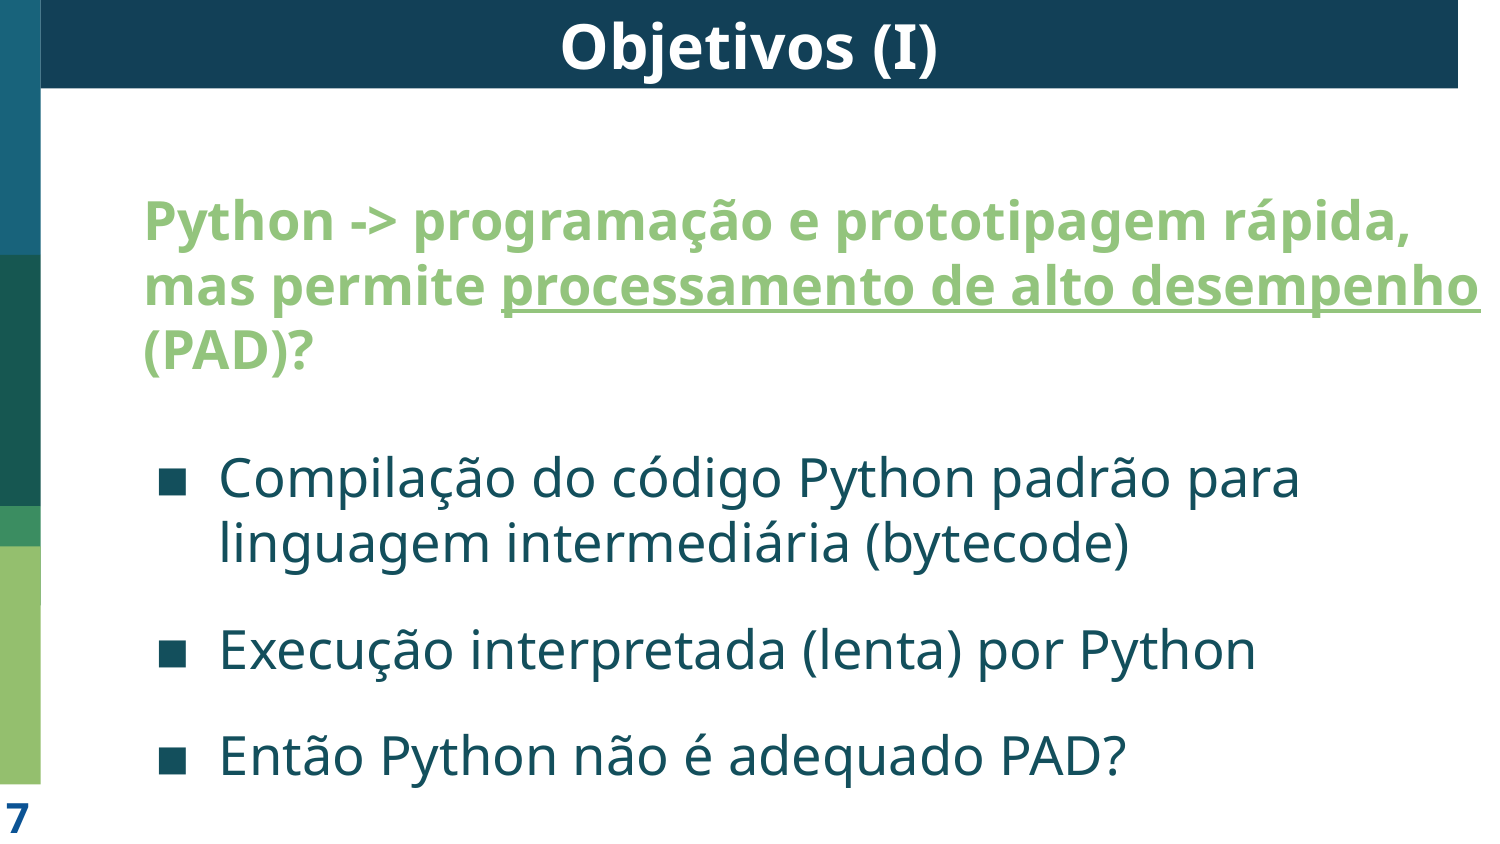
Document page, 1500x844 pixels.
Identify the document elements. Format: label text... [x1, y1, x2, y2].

slide_number <number> [0, 785, 59, 844]
list Python -> programação e prototipagem rápida, mas permite processamento de alto desempenho (PAD)? Compilação do código Python padrão para linguagem intermediária (bytecode) Execução interpretada (lenta) por Python Então Python não é adequado PAD? [128, 171, 1500, 732]
title Objetivos (I) [40, 0, 1459, 89]
